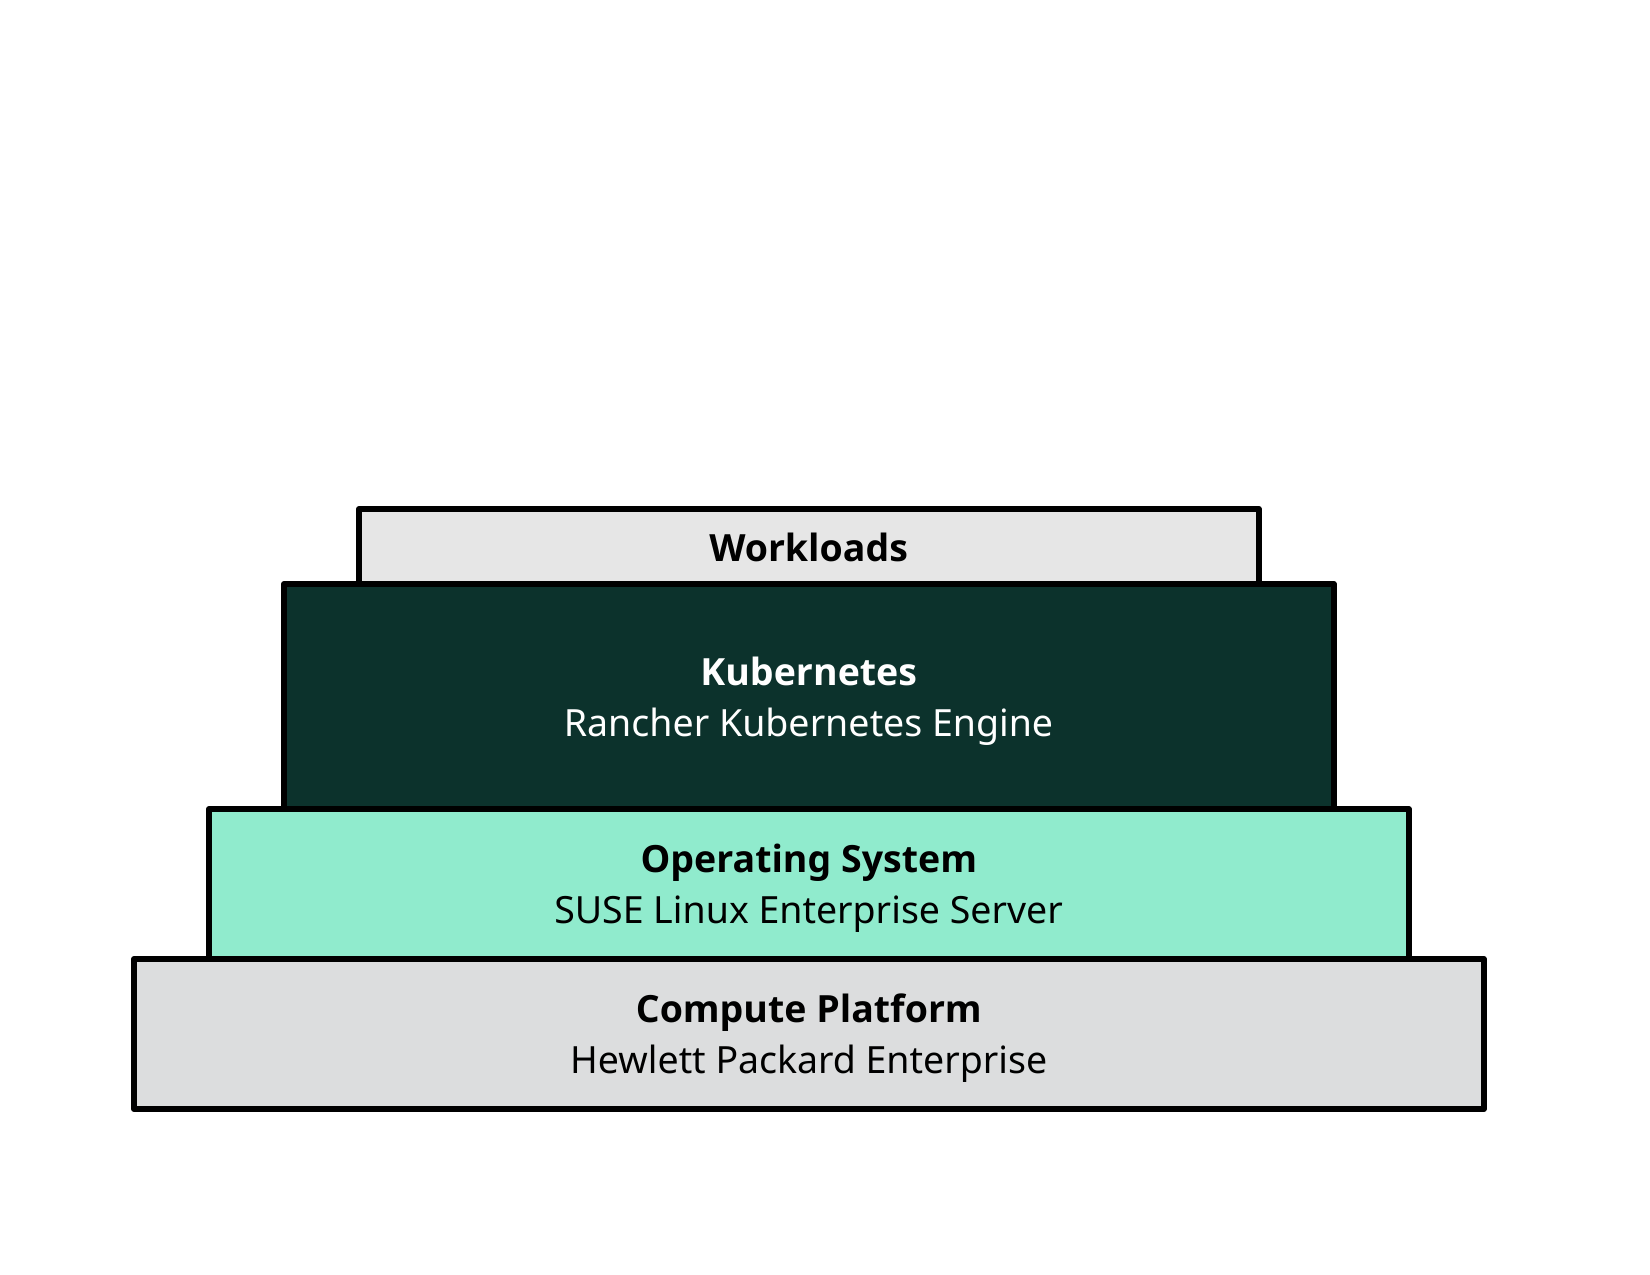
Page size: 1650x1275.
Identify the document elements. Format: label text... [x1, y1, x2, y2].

text_box Workloads [358, 508, 1259, 584]
text_box Compute Platform Hewlett Packard Enterprise [133, 958, 1484, 1109]
text_box Operating System SUSE Linux Enterprise Server [208, 809, 1409, 960]
text_box Kubernetes Rancher Kubernetes Engine [283, 583, 1334, 809]
